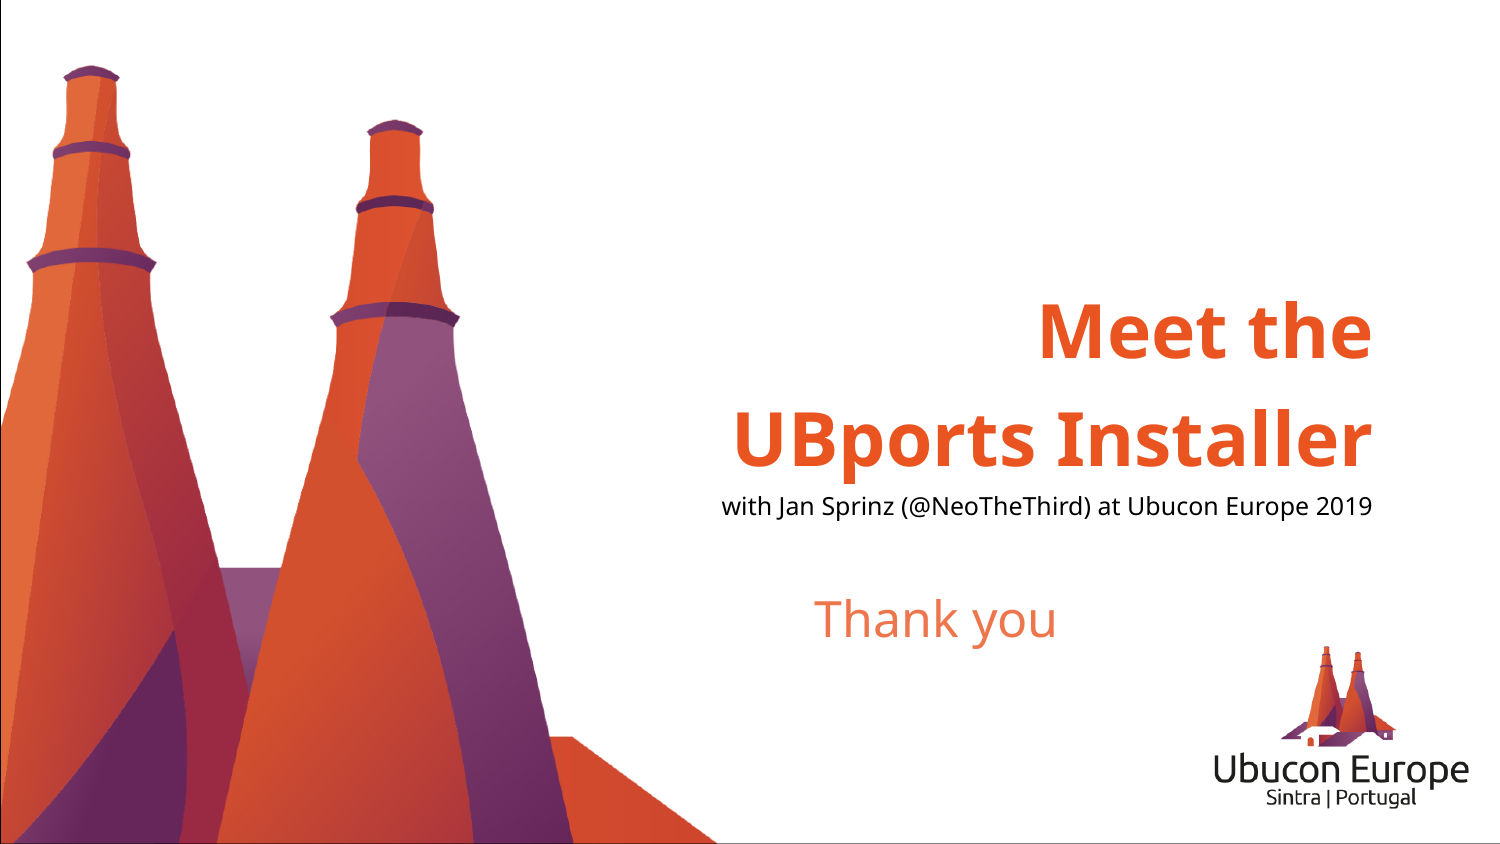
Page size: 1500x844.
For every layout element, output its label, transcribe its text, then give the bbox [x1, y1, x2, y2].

subtitle with Jan Sprinz (@NeoTheThird) at Ubucon Europe 2019 [500, 437, 1374, 573]
picture [0, 0, 1500, 844]
title Meet the UBports Installer [500, 155, 1374, 437]
